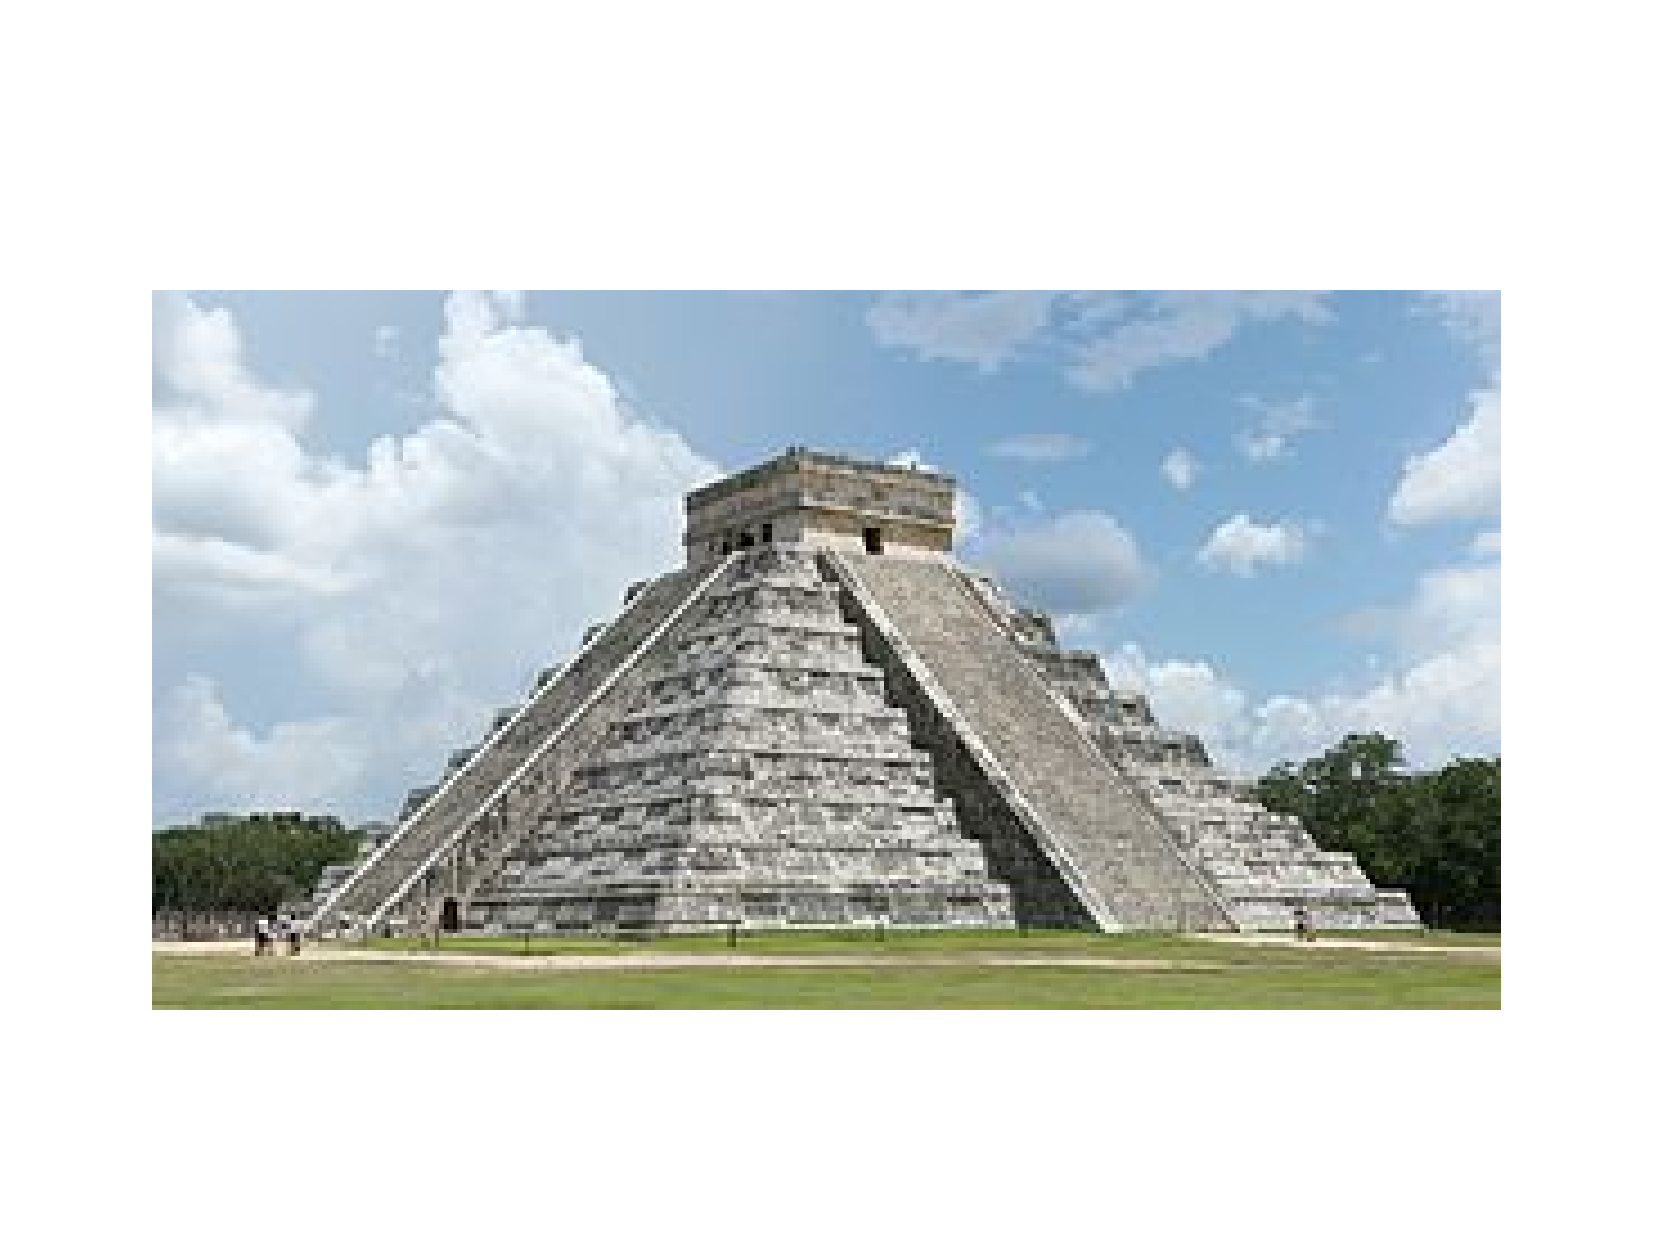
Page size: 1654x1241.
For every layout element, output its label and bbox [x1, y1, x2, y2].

picture [152, 290, 1501, 1010]
